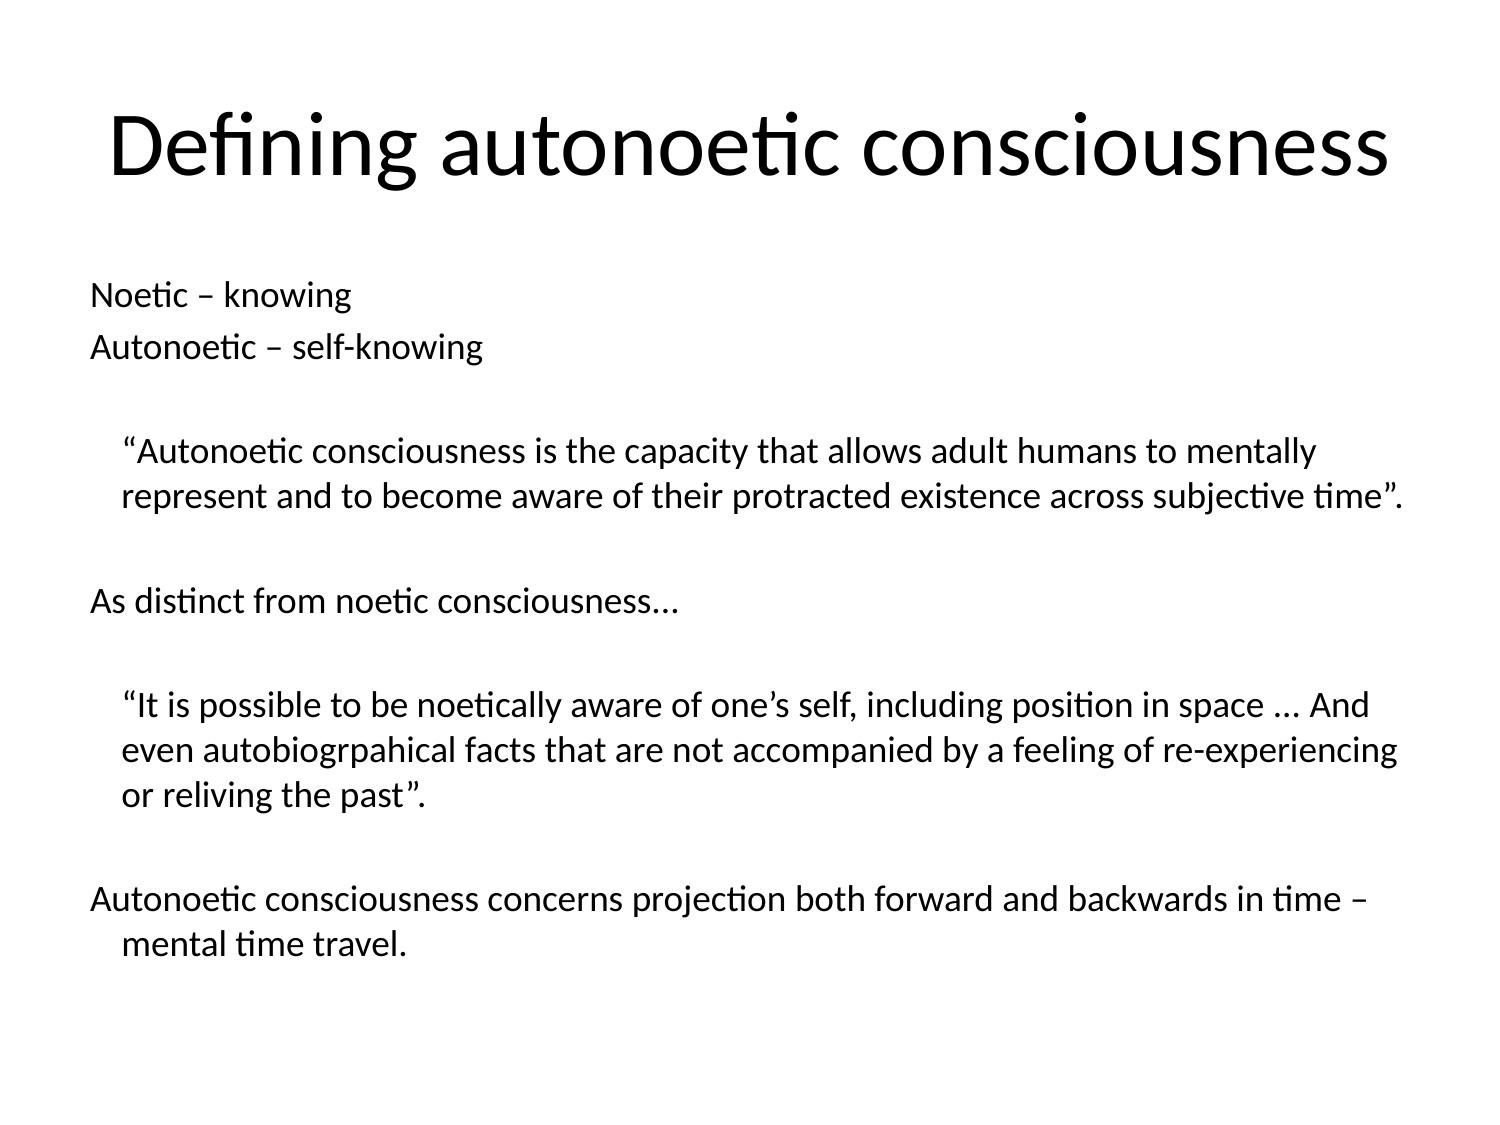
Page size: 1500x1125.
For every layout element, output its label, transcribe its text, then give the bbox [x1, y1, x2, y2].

title Defining autonoetic consciousness [75, 45, 1425, 233]
list Noetic – knowing Autonoetic – self-knowing “Autonoetic consciousness is the capacity that allows adult humans to mentally represent and to become aware of their protracted existence across subjective time”. As distinct from noetic consciousness... “It is possible to be noetically aware of one’s self, including position in space ... And even autobiogrpahical facts that are not accompanied by a feeling of re-experiencing or reliving the past”. Autonoetic consciousness concerns projection both forward and backwards in time – mental time travel. [75, 262, 1425, 1005]
